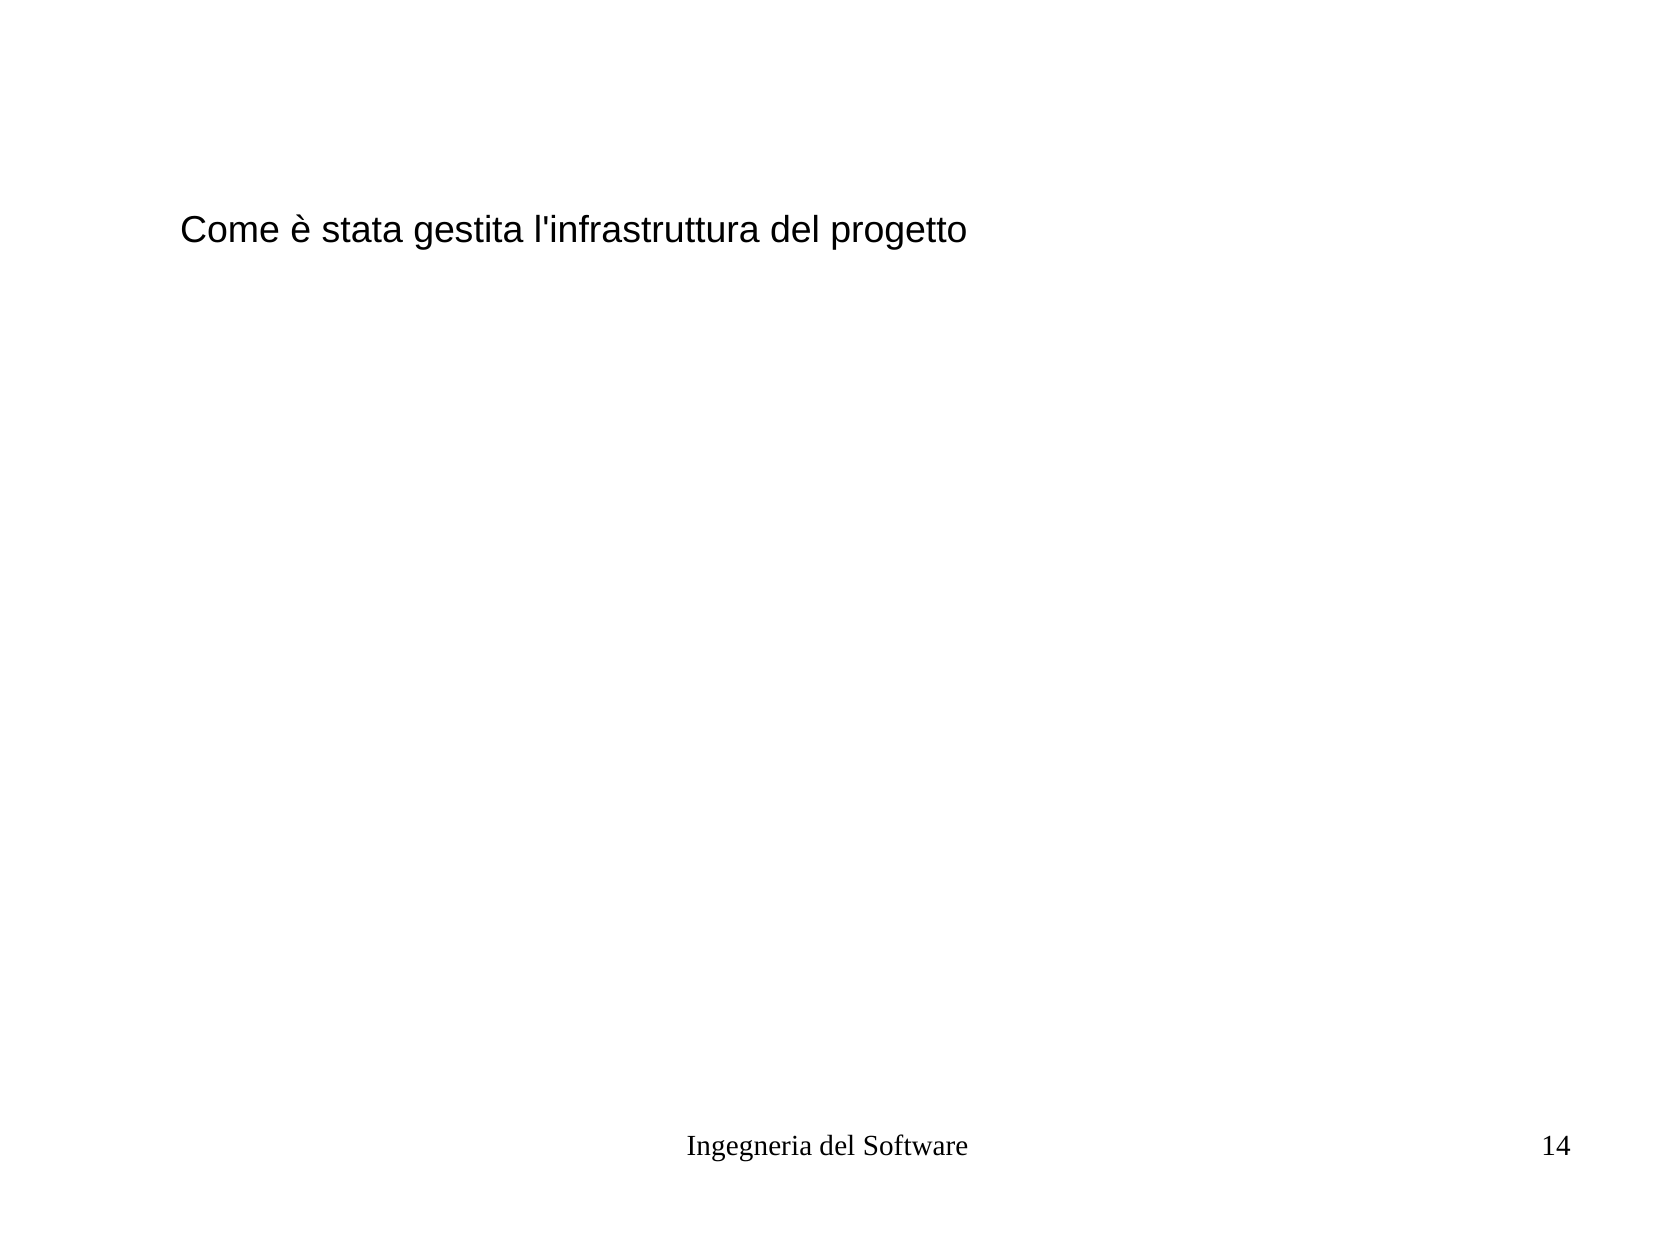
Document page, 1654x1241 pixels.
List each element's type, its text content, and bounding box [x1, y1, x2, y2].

text_box Come è stata gestita l'infrastruttura del progetto [165, 200, 983, 258]
